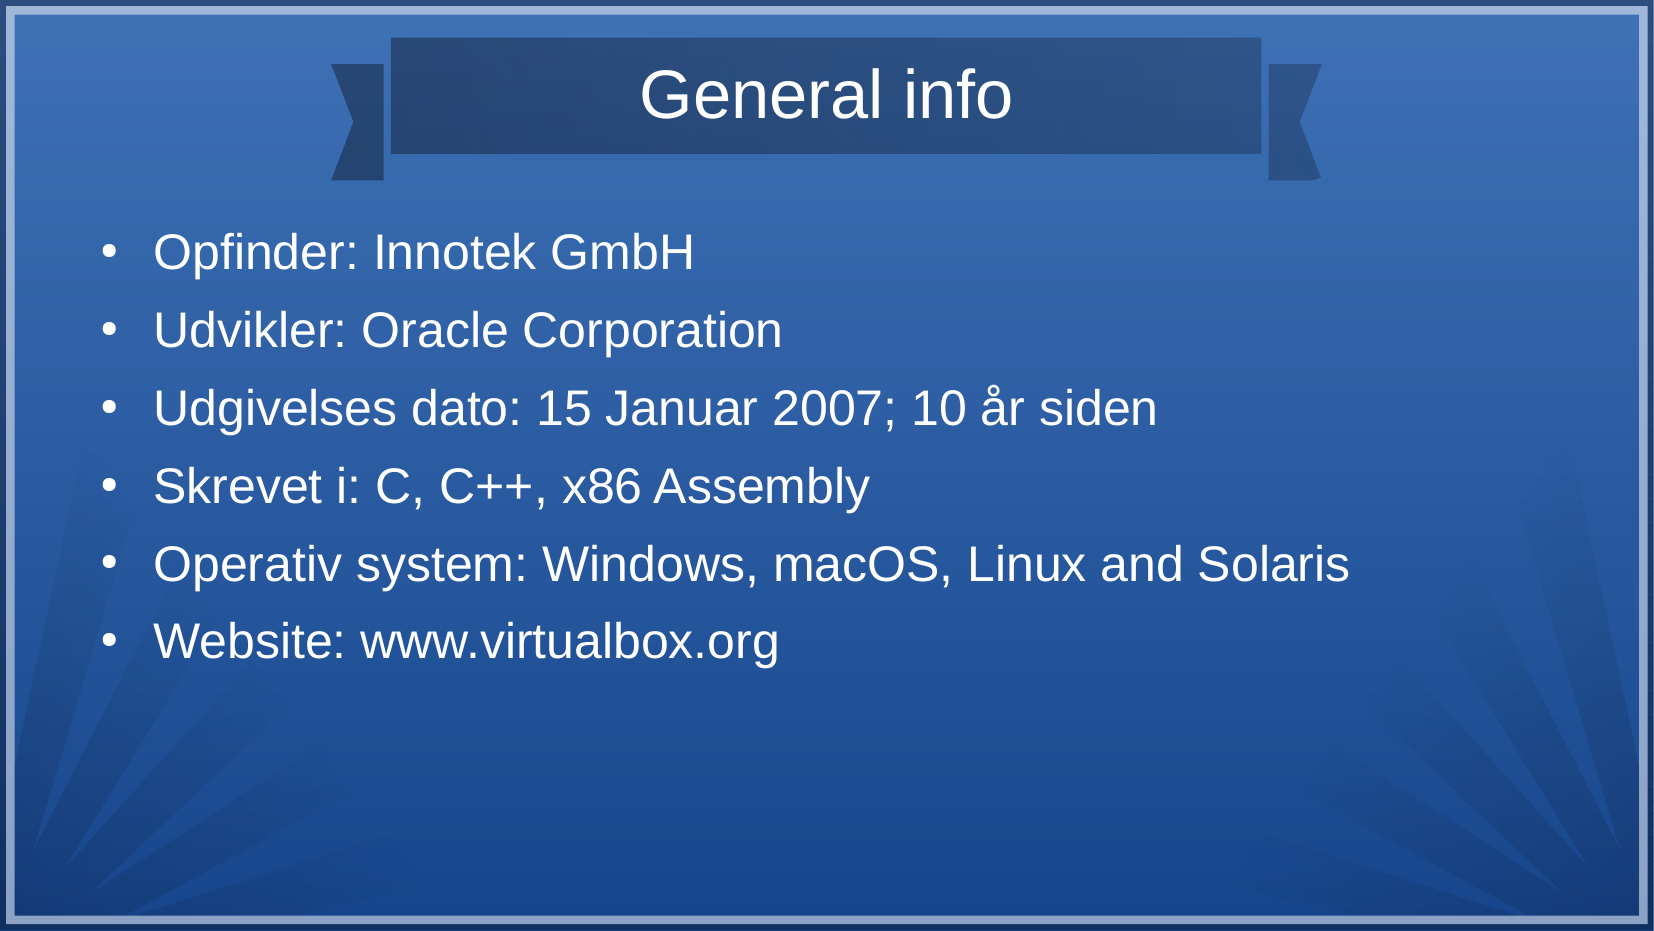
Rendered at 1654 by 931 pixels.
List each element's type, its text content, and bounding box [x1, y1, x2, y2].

list Opfinder: Innotek GmbH Udvikler: Oracle Corporation Udgivelses dato: 15 Januar 2007; 10 år siden Skrevet i: C, C++, x86 Assembly Operativ system: Windows, macOS, Linux and Solaris Website: www.virtualbox.org [82, 224, 1571, 848]
title General info [389, 35, 1264, 154]
